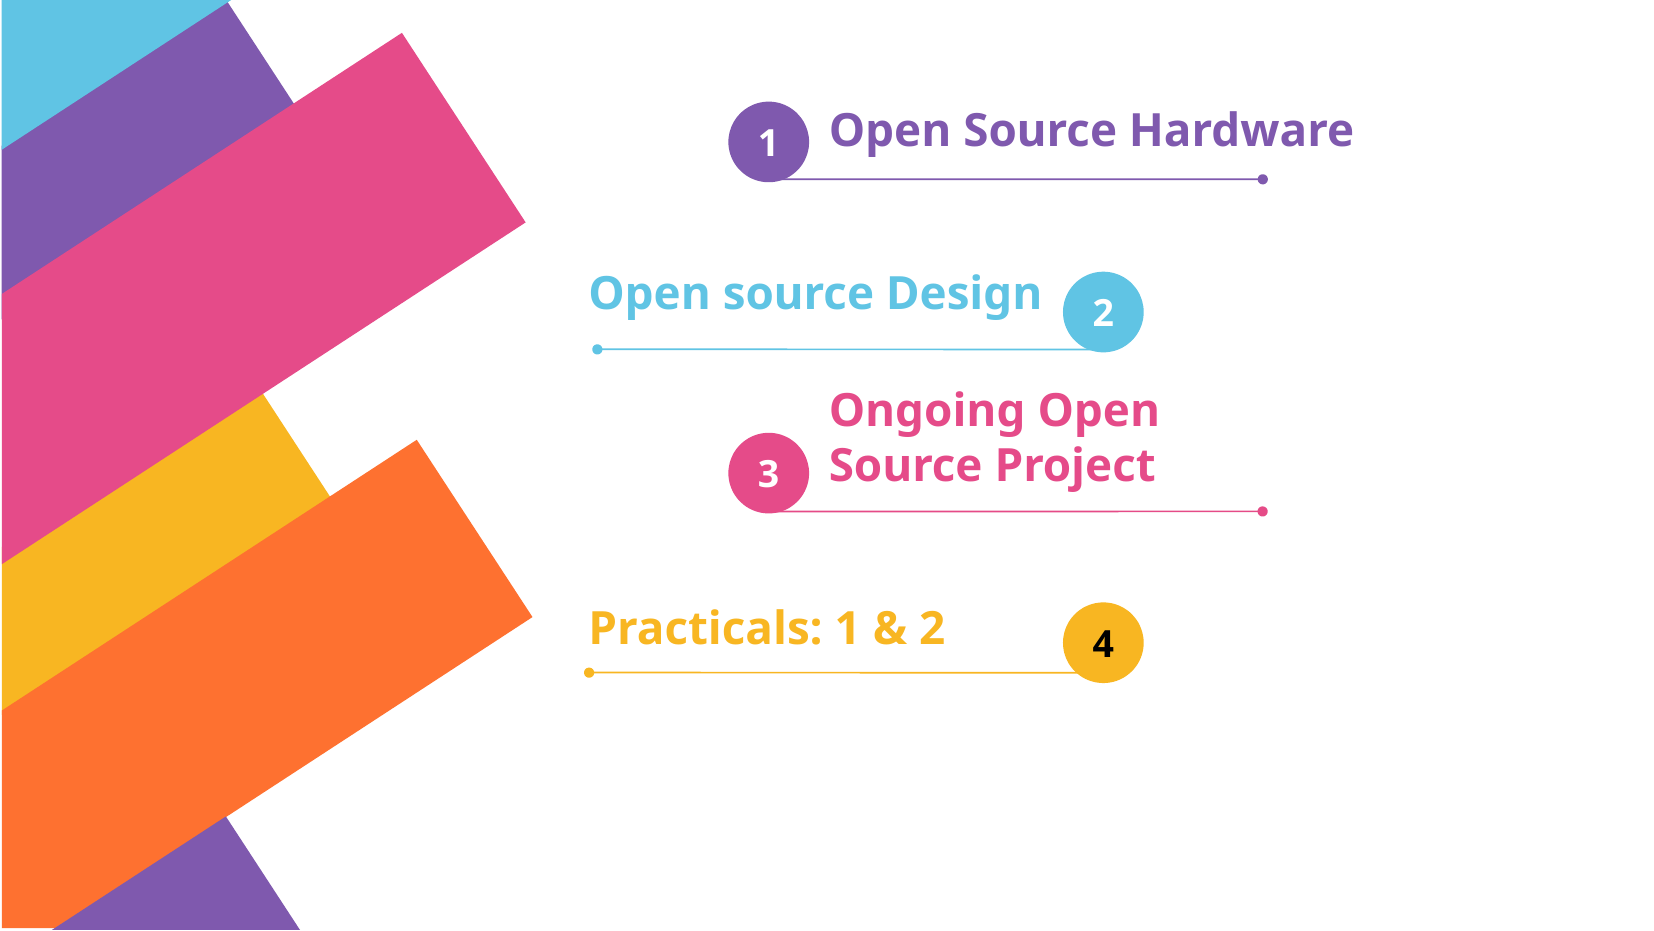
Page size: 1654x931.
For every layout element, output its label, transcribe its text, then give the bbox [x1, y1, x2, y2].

title Practicals: 1 & 2 [588, 573, 1047, 681]
title Ongoing Open Source Project [828, 380, 1287, 488]
text_box 4 [1062, 602, 1144, 684]
title Open Source Hardware [828, 75, 1388, 182]
text_box 3 [728, 432, 810, 514]
text_box [584, 667, 588, 678]
text_box [1257, 174, 1268, 185]
text_box 1 [728, 101, 810, 183]
text_box 2 [1062, 271, 1144, 353]
text_box [592, 345, 603, 355]
text_box [1257, 506, 1268, 517]
title Open source Design [588, 237, 1047, 345]
